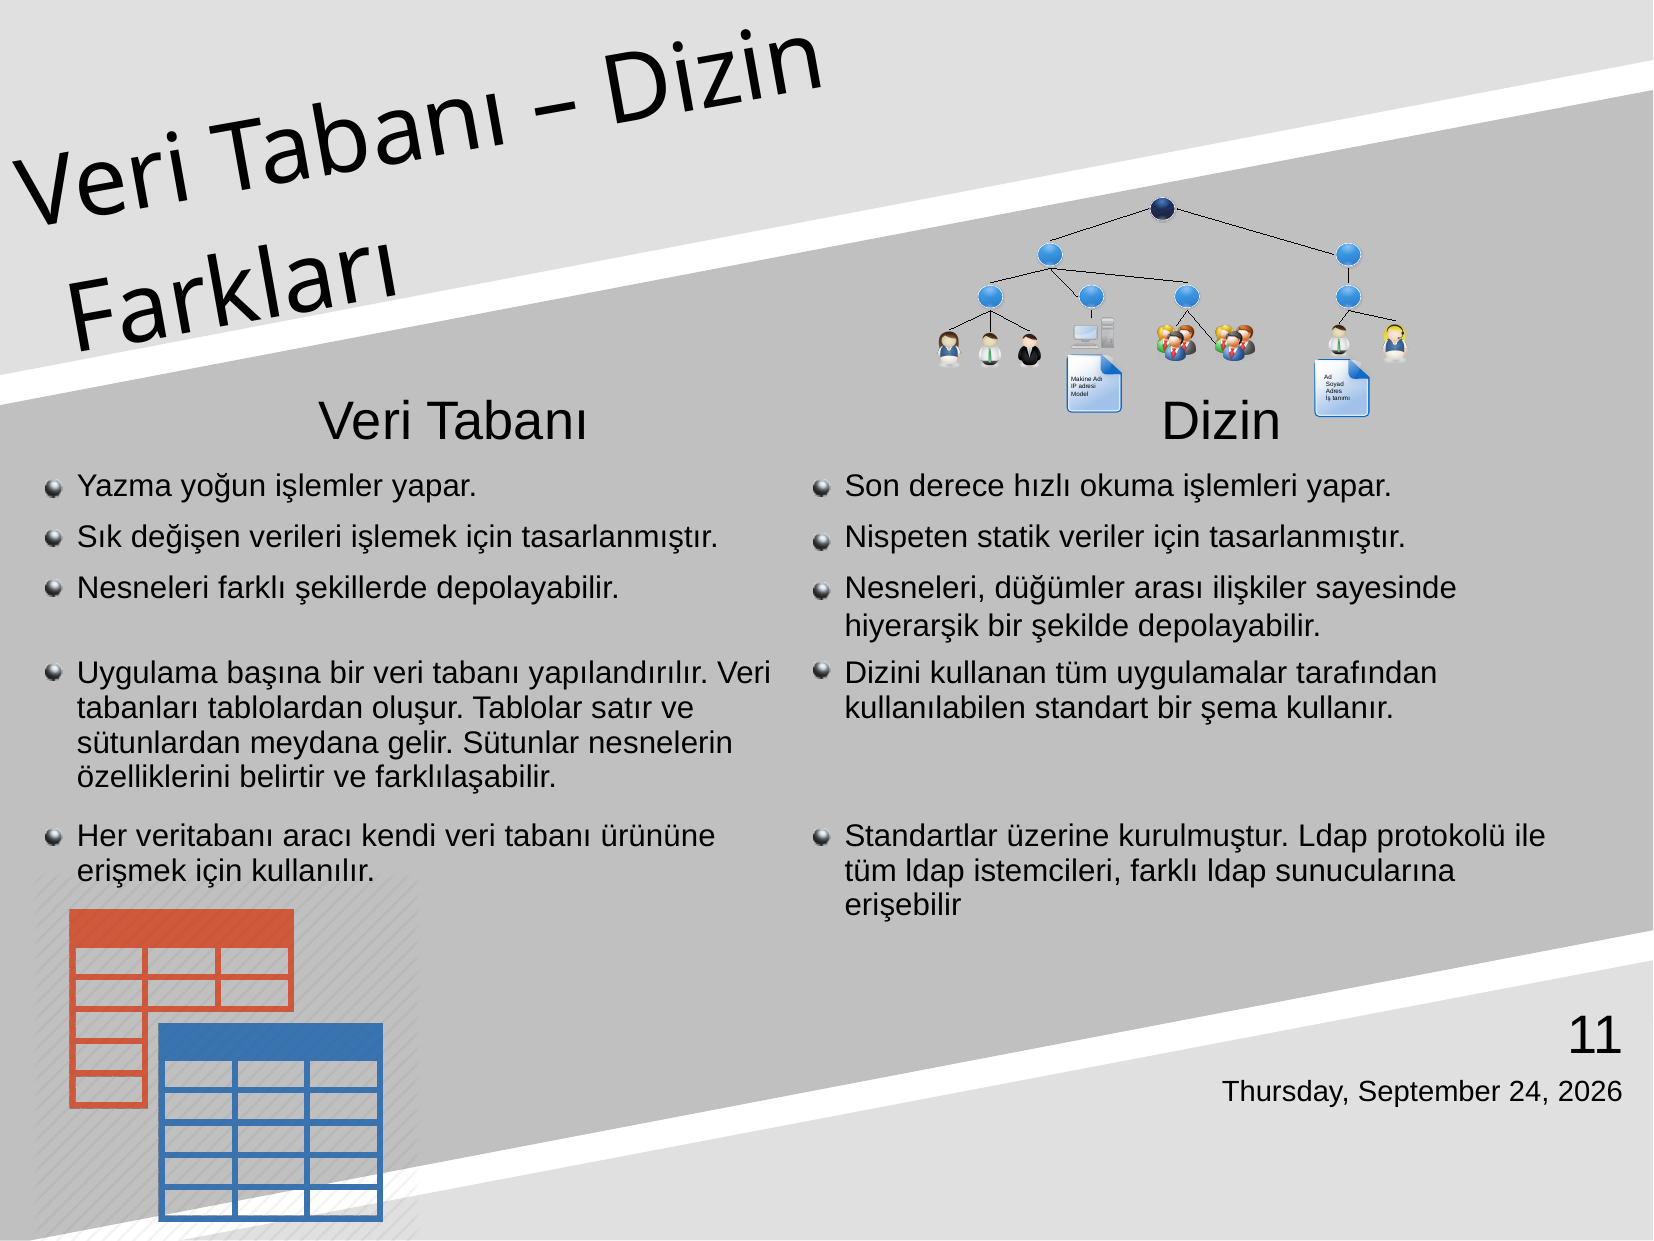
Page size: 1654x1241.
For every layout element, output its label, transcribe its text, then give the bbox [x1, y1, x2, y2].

picture [1333, 282, 1364, 311]
picture [31, 871, 421, 1241]
list Yazma yoğun işlemler yapar. Sık değişen verileri işlemek için tasarlanmıştır. Nesneleri farklı şekillerde depolayabilir. Uygulama başına bir veri tabanı yapılandırılır. Veri tabanları tablolardan oluşur. Tablolar satır ve sütunlardan meydana gelir. Sütunlar nesnelerin özelliklerini belirtir ve farklılaşabilir. Her veritabanı aracı kendi veri tabanı ürününe erişmek için kullanılır. [76, 465, 787, 1006]
picture [933, 329, 966, 368]
picture [1215, 325, 1255, 361]
picture [1077, 282, 1107, 311]
picture [1054, 317, 1133, 419]
picture [1035, 240, 1066, 269]
title Veri Tabanı – Dizin Farkları [10, 0, 1514, 368]
picture [45, 579, 63, 597]
picture [1148, 195, 1178, 223]
picture [45, 663, 63, 681]
picture [45, 479, 63, 498]
picture [1014, 330, 1045, 369]
picture [1333, 240, 1364, 269]
picture [976, 331, 1004, 368]
picture [1157, 325, 1196, 361]
list Dizin [866, 390, 1577, 466]
picture [813, 582, 831, 600]
list Son derece hızlı okuma işlemleri yapar. Nispeten statik veriler için tasarlanmıştır. Nesneleri, düğümler arası ilişkiler sayesinde hiyerarşik bir şekilde depolayabilir. Dizini kullanan tüm uygulamalar tarafından kullanılabilen standart bir şema kullanır. Standartlar üzerine kurulmuştur. Ldap protokolü ile tüm ldap istemcileri, farklı ldap sunucularına erişebilir [844, 465, 1555, 991]
picture [813, 661, 831, 679]
picture [45, 828, 63, 846]
picture [813, 479, 831, 497]
picture [1302, 320, 1414, 424]
picture [45, 529, 63, 547]
picture [813, 828, 831, 846]
picture [1172, 282, 1202, 311]
picture [975, 282, 1006, 311]
list Veri Tabanı [99, 390, 809, 466]
picture [813, 533, 831, 551]
